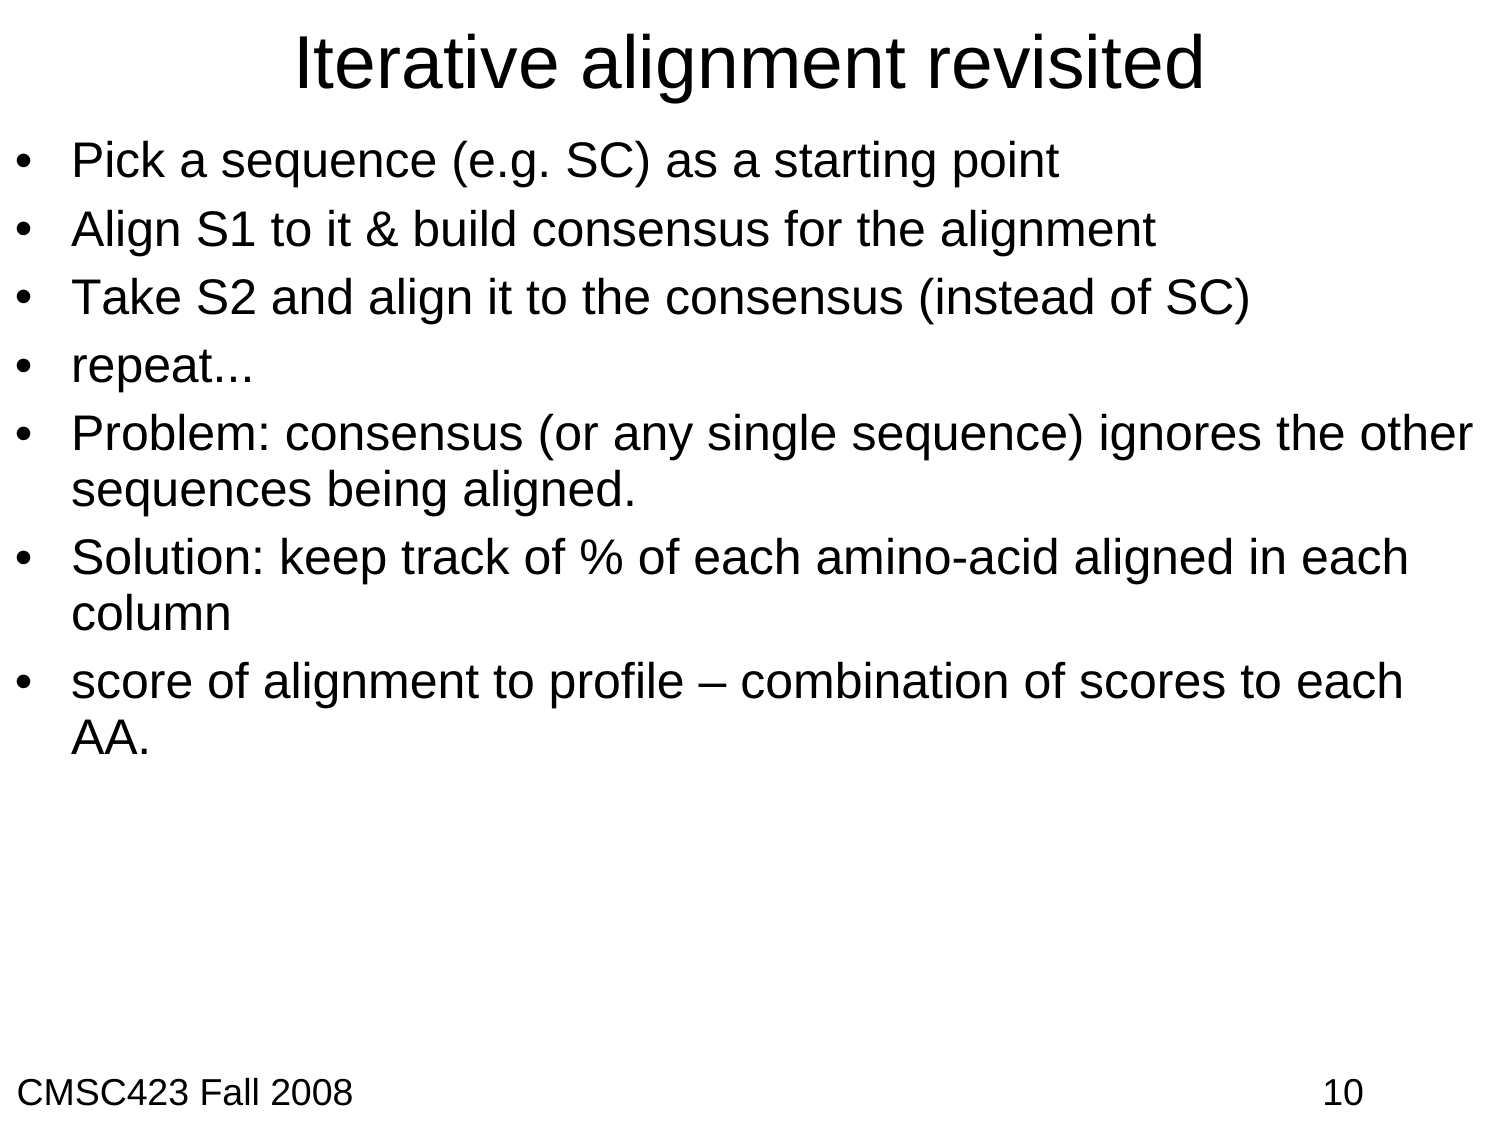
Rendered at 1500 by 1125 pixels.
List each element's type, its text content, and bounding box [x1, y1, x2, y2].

list Pick a sequence (e.g. SC) as a starting point Align S1 to it & build consensus for the alignment Take S2 and align it to the consensus (instead of SC) repeat... Problem: consensus (or any single sequence) ignores the other sequences being aligned. Solution: keep track of % of each amino-acid aligned in each column score of alignment to profile – combination of scores to each AA. [0, 124, 1500, 1125]
title Iterative alignment revisited [0, 12, 1500, 113]
